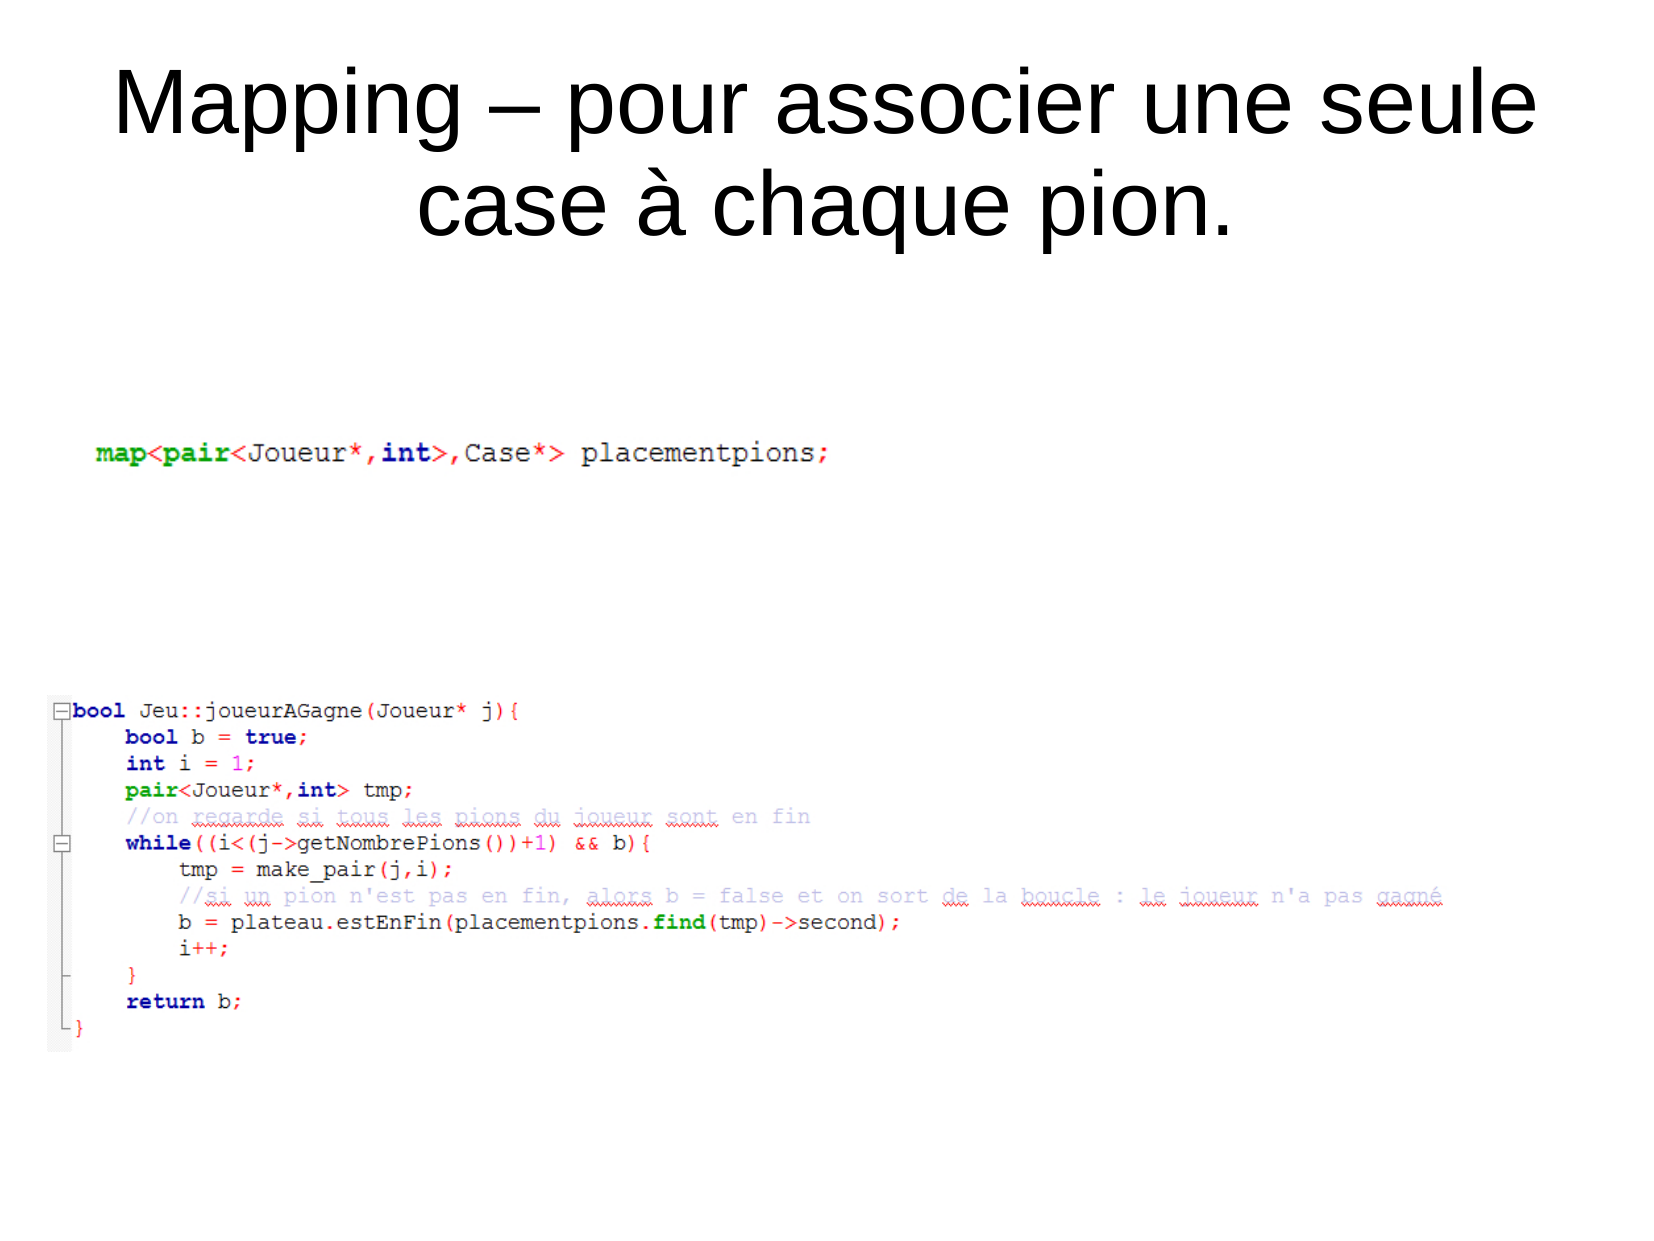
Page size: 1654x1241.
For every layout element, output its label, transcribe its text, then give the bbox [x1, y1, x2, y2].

picture [47, 695, 1477, 1052]
title Mapping – pour associer une seule case à chaque pion. [82, 49, 1571, 257]
picture [82, 436, 851, 478]
